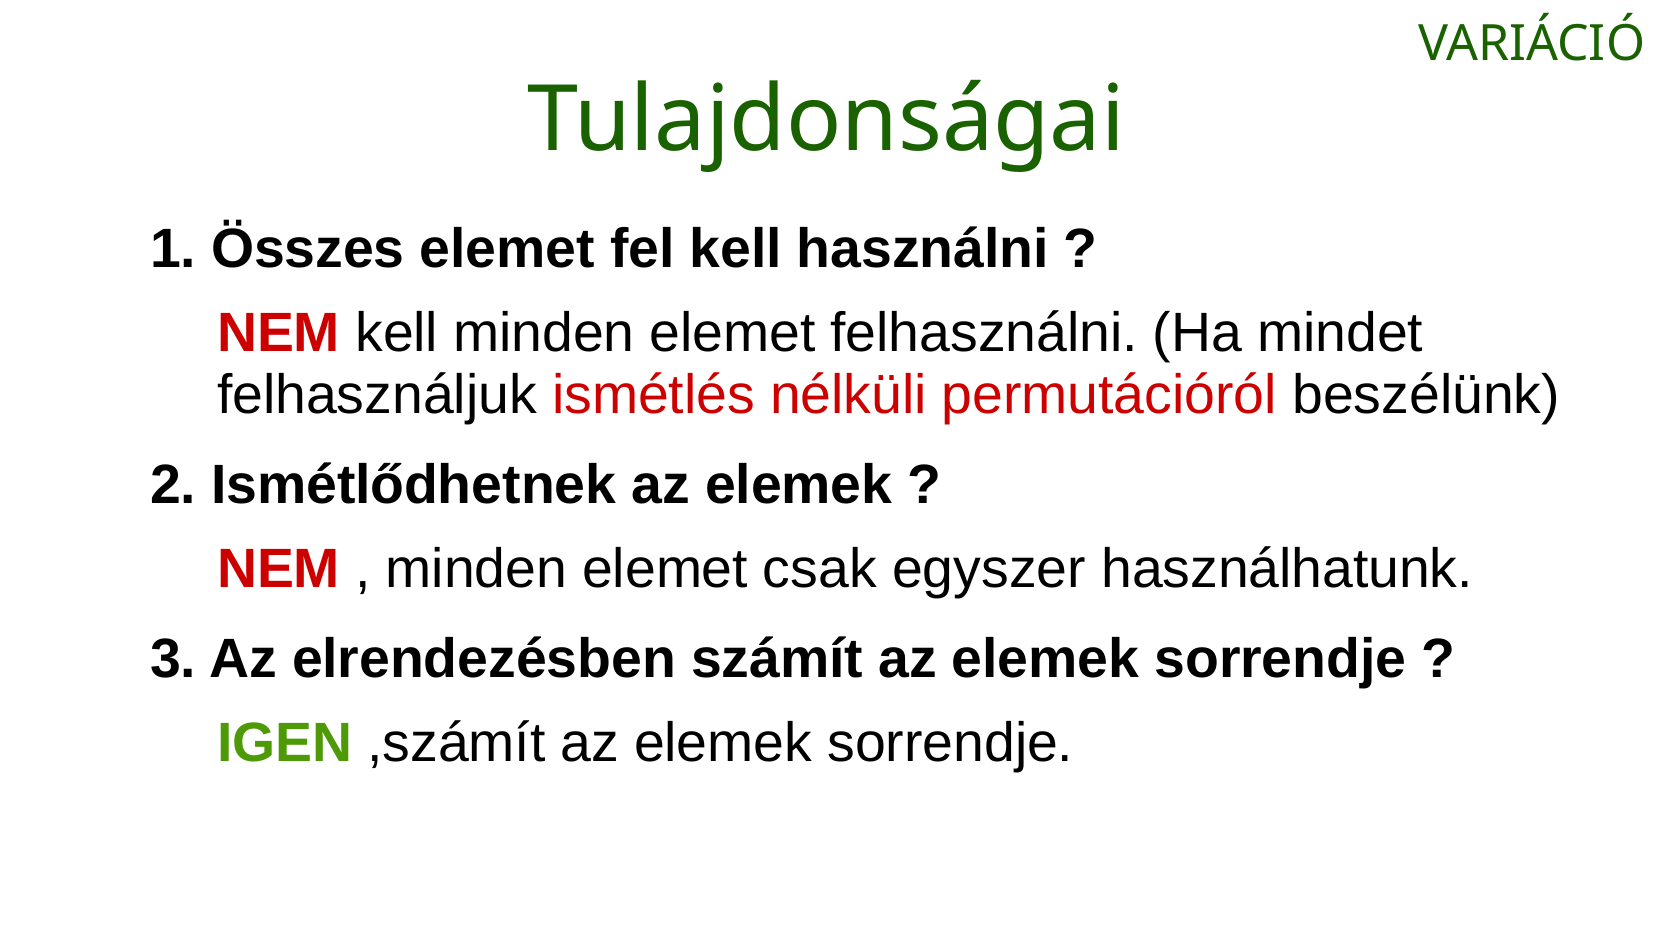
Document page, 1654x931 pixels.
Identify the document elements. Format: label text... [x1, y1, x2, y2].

list 1. Összes elemet fel kell használni ? NEM kell minden elemet felhasználni. (Ha mindet felhasználjuk ismétlés nélküli permutációról beszélünk) 2. Ismétlődhetnek az elemek ? NEM , minden elemet csak egyszer használhatunk. 3. Az elrendezésben számít az elemek sorrendje ? IGEN ,számít az elemek sorrendje. [82, 217, 1571, 841]
title VARIÁCIÓ [1410, 0, 1654, 110]
title Tulajdonságai [82, 37, 1571, 193]
